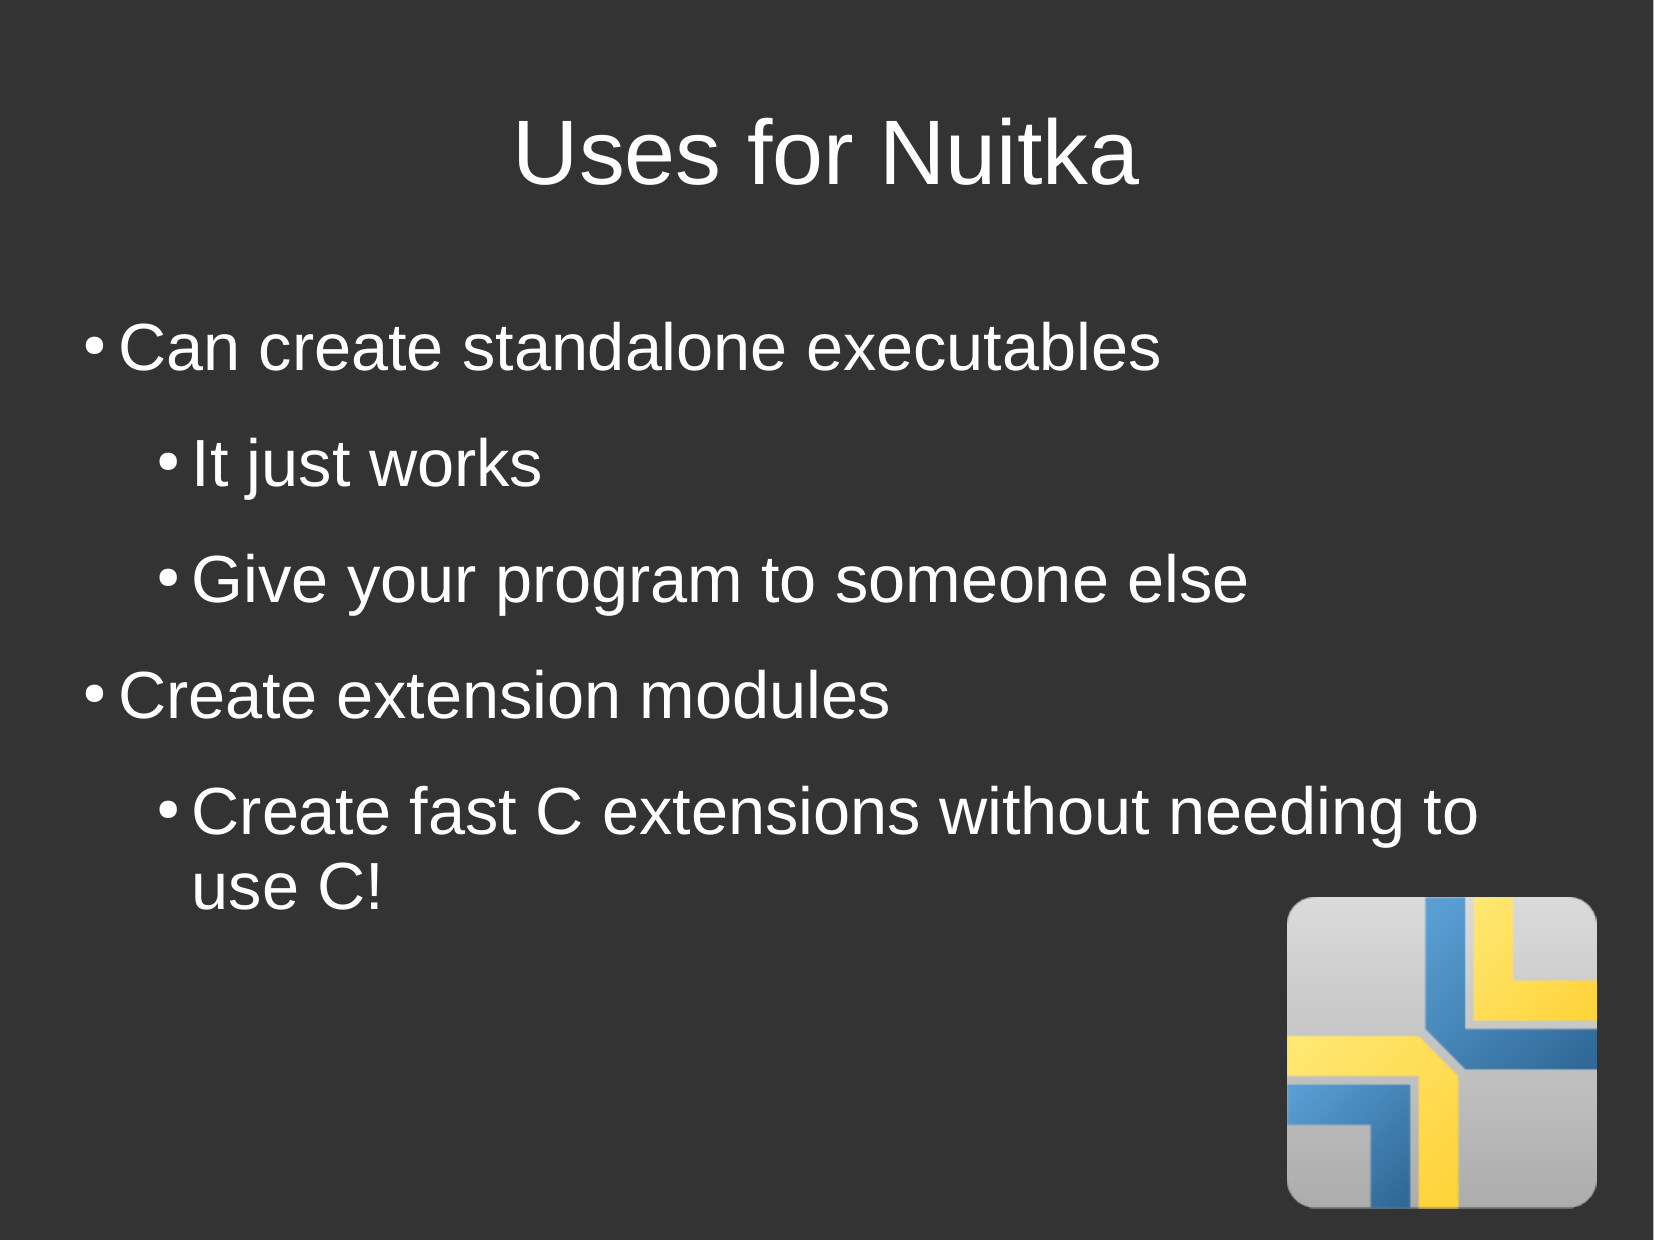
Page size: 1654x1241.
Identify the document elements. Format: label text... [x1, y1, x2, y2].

picture [1287, 897, 1597, 1209]
text_box Can create standalone executables It just works Give your program to someone else Create extension modules Create fast C extensions without needing to use C! [82, 257, 1571, 977]
title Uses for Nuitka [82, 49, 1571, 257]
